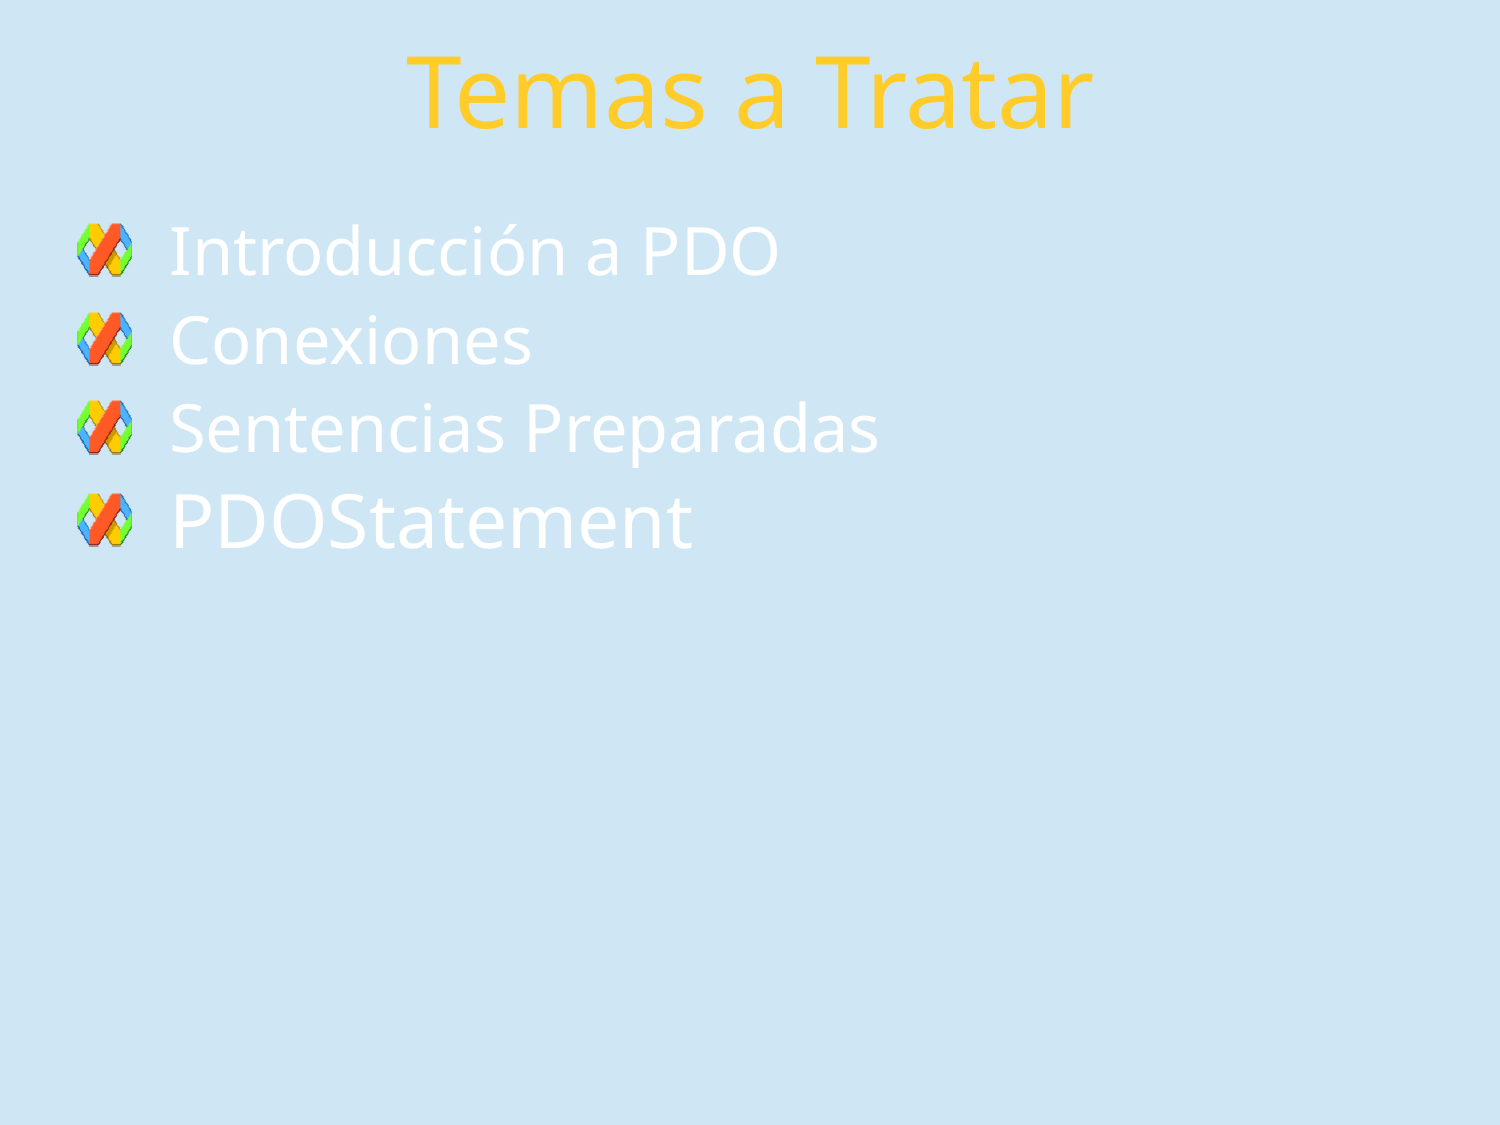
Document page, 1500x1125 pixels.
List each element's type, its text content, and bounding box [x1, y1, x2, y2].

list Introducción a PDO Conexiones Sentencias Preparadas PDOStatement [63, 210, 1443, 590]
title Temas a Tratar [62, 35, 1440, 159]
